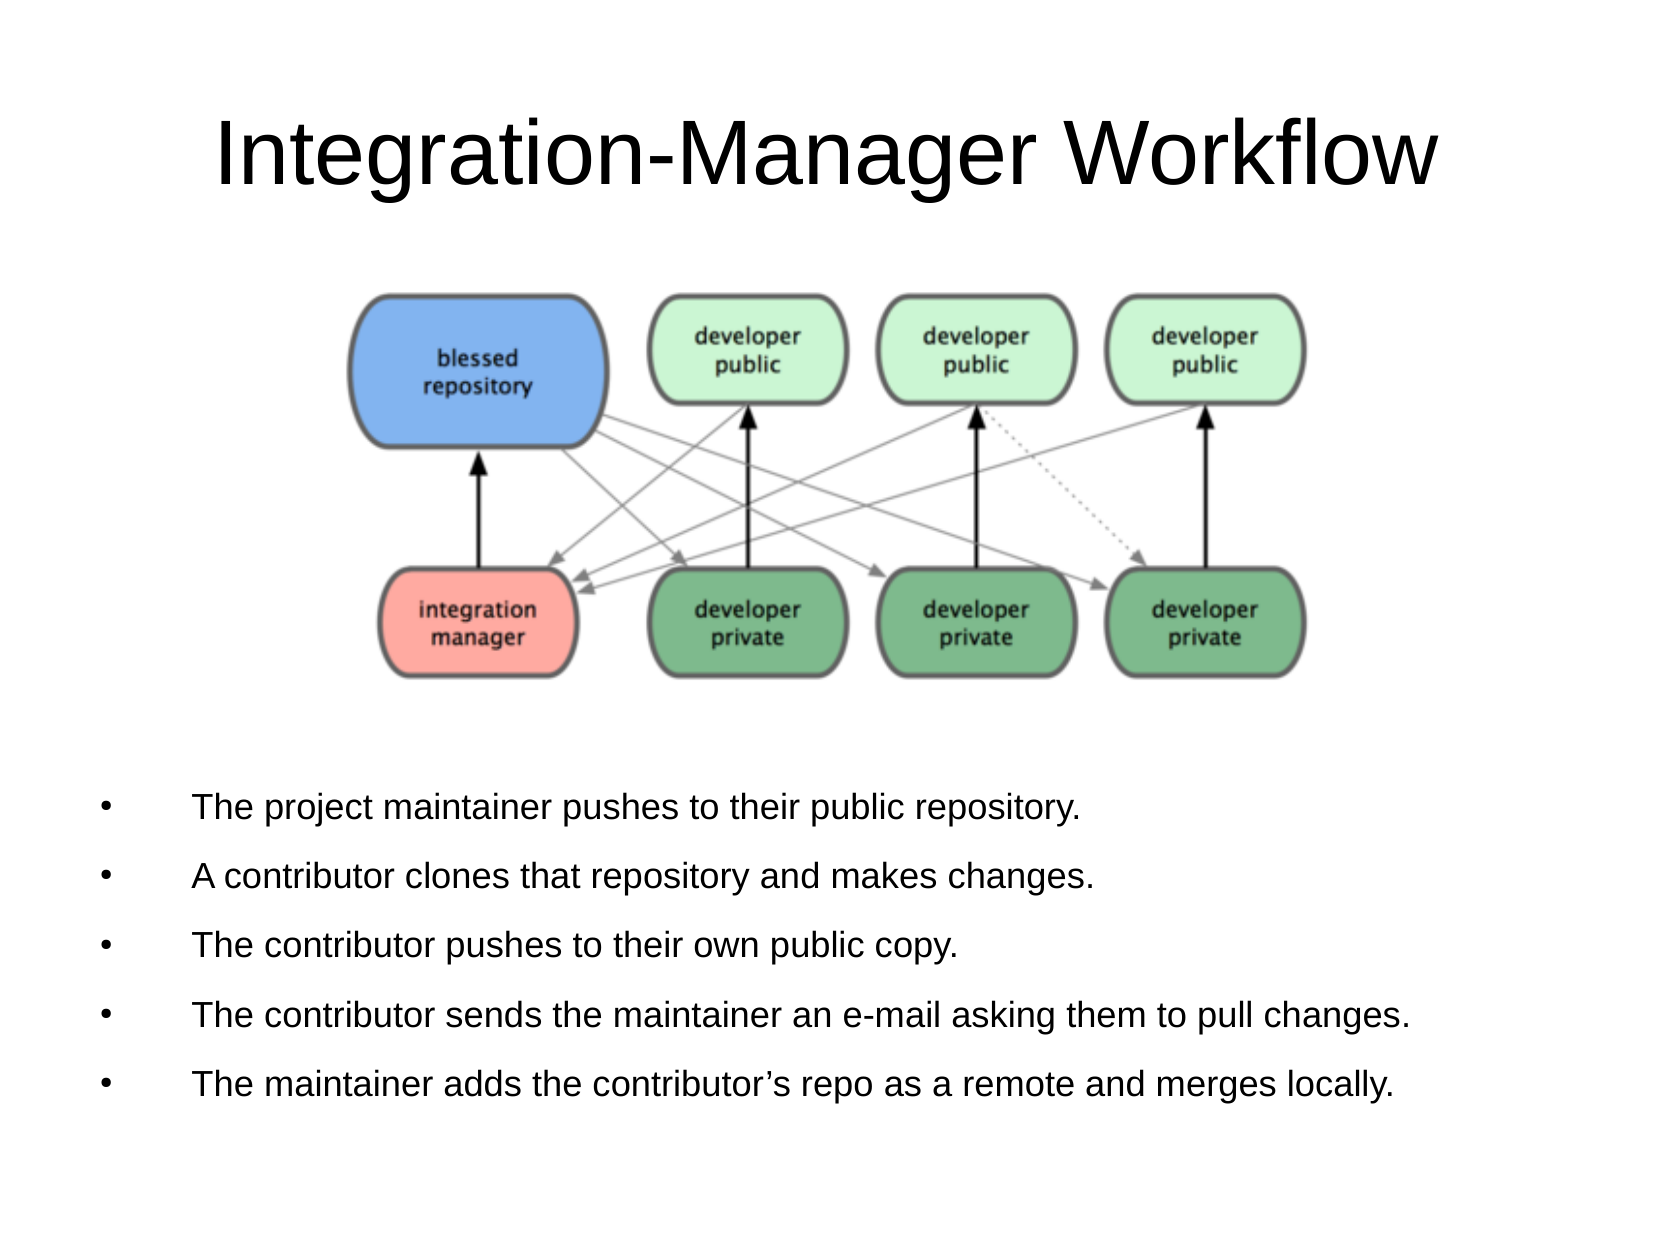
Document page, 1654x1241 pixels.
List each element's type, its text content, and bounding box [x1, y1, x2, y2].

title Integration-Manager Workflow [82, 49, 1571, 257]
list The project maintainer pushes to their public repository. A contributor clones that repository and makes changes. The contributor pushes to their own public copy. The contributor sends the maintainer an e-mail asking them to pull changes. The maintainer adds the contributor’s repo as a remote and merges locally. [82, 717, 1571, 1109]
chart [82, 290, 1571, 681]
